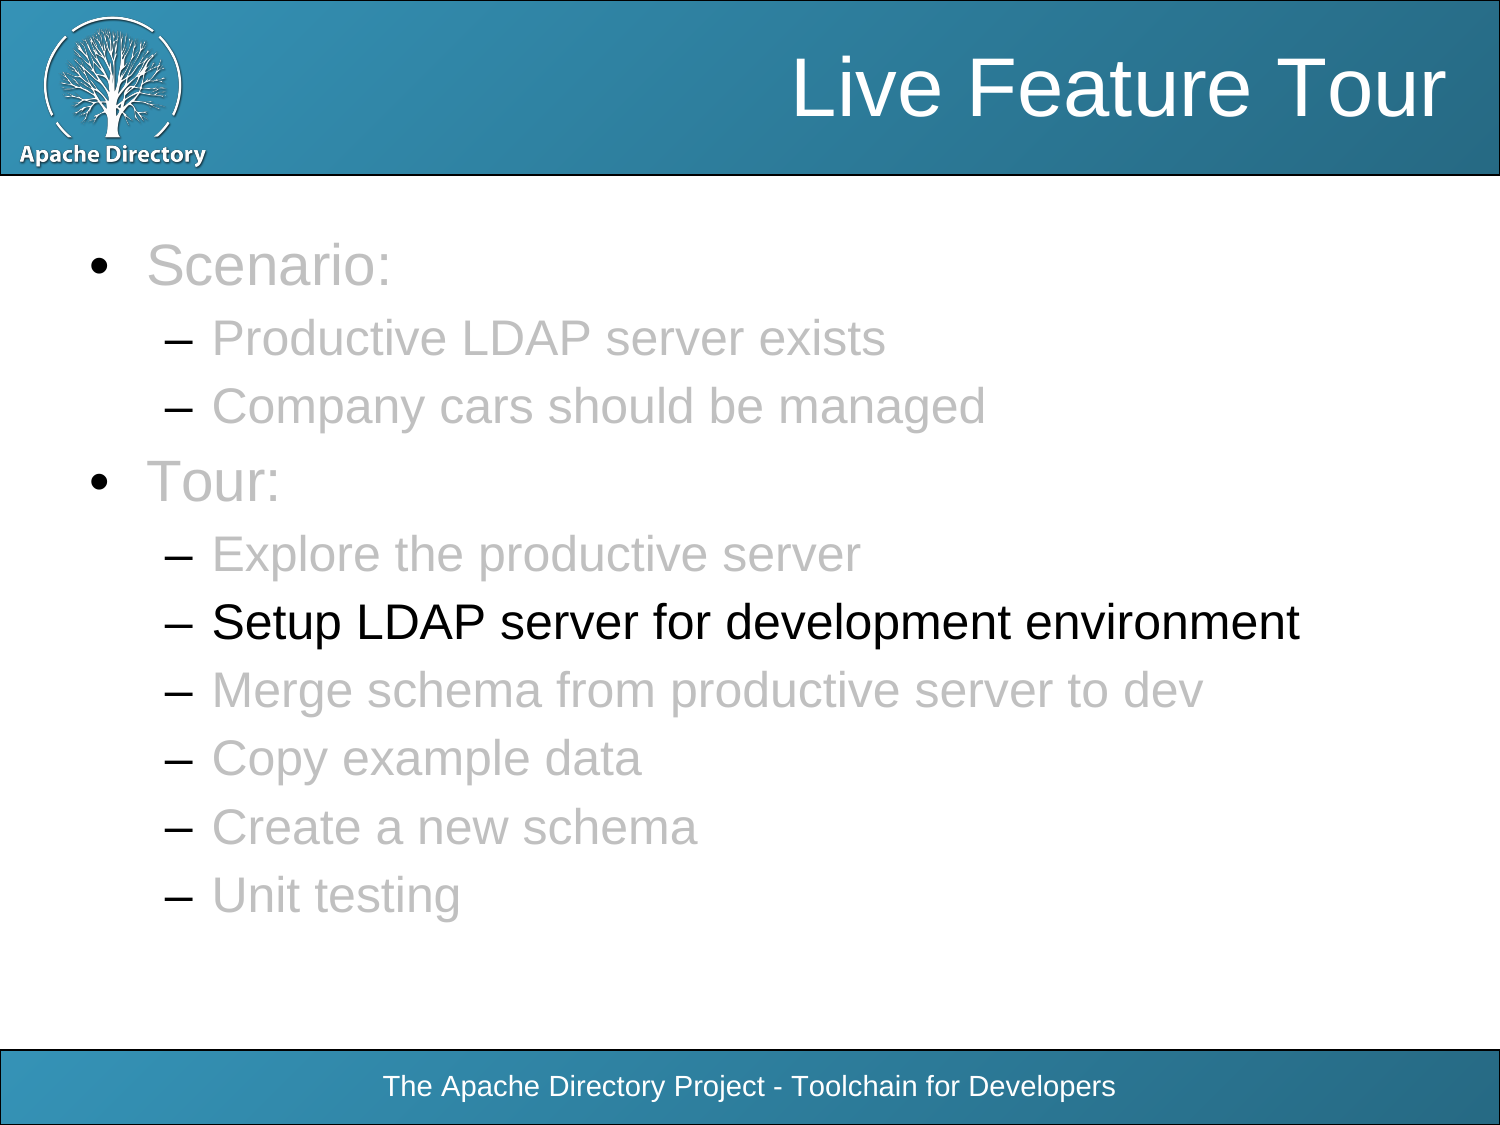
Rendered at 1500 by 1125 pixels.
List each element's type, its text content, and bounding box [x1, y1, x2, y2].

picture [12, 12, 213, 173]
title Live Feature Tour [237, 12, 1463, 163]
list Scenario: Productive LDAP server exists Company cars should be managed Tour: Explore the productive server Setup LDAP server for development environment Merge schema from productive server to dev Copy example data Create a new schema Unit testing [75, 224, 1426, 1013]
